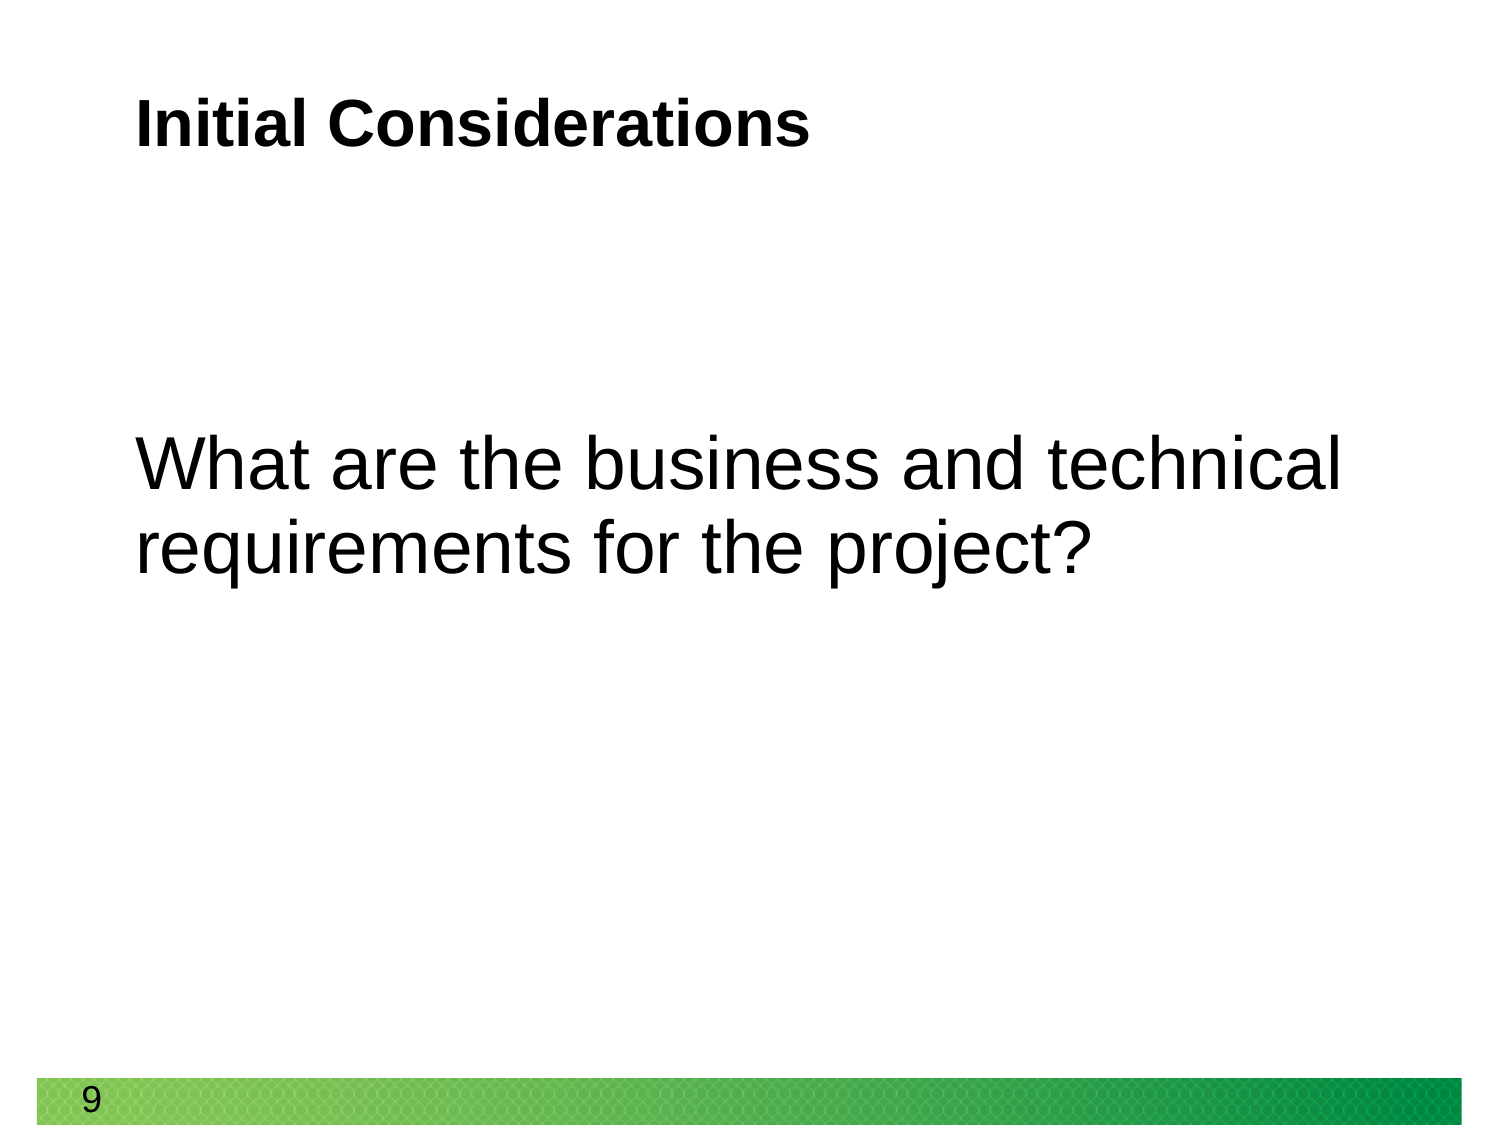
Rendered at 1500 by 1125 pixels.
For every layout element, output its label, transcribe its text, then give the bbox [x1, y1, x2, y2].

list What are the business and technical requirements for the project? [135, 421, 1372, 687]
picture [36, 1078, 1462, 1125]
title Initial Considerations [135, 41, 1372, 204]
